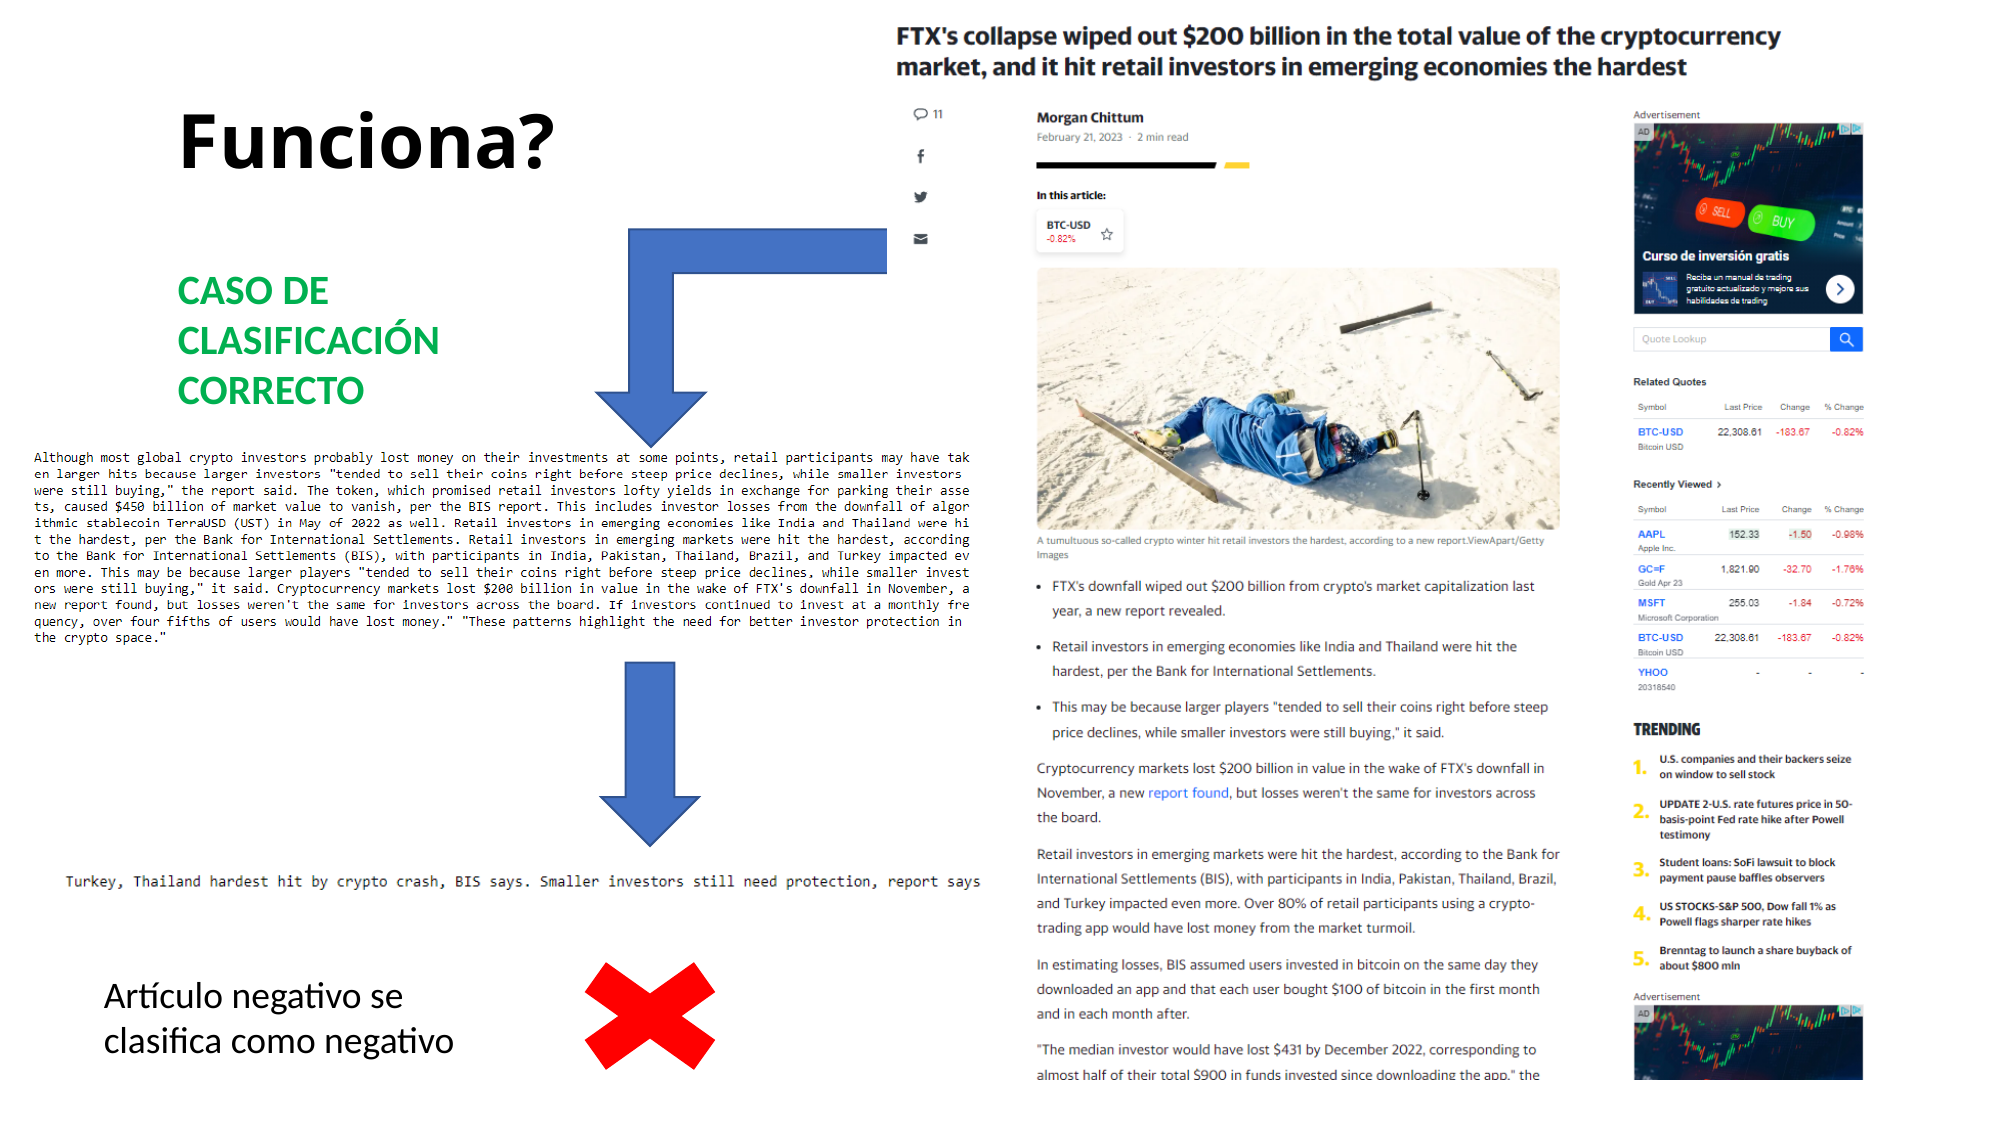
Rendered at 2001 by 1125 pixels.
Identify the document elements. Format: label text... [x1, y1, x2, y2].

text_box Artículo negativo se clasifica como negativo [88, 963, 502, 1070]
text_box [586, 963, 714, 1069]
text_box [601, 662, 699, 846]
text_box [596, 229, 887, 447]
title Funciona? [162, 35, 572, 254]
text_box CASO DE CLASIFICACIÓN CORRECTO [162, 254, 572, 422]
picture [27, 15, 1958, 1080]
